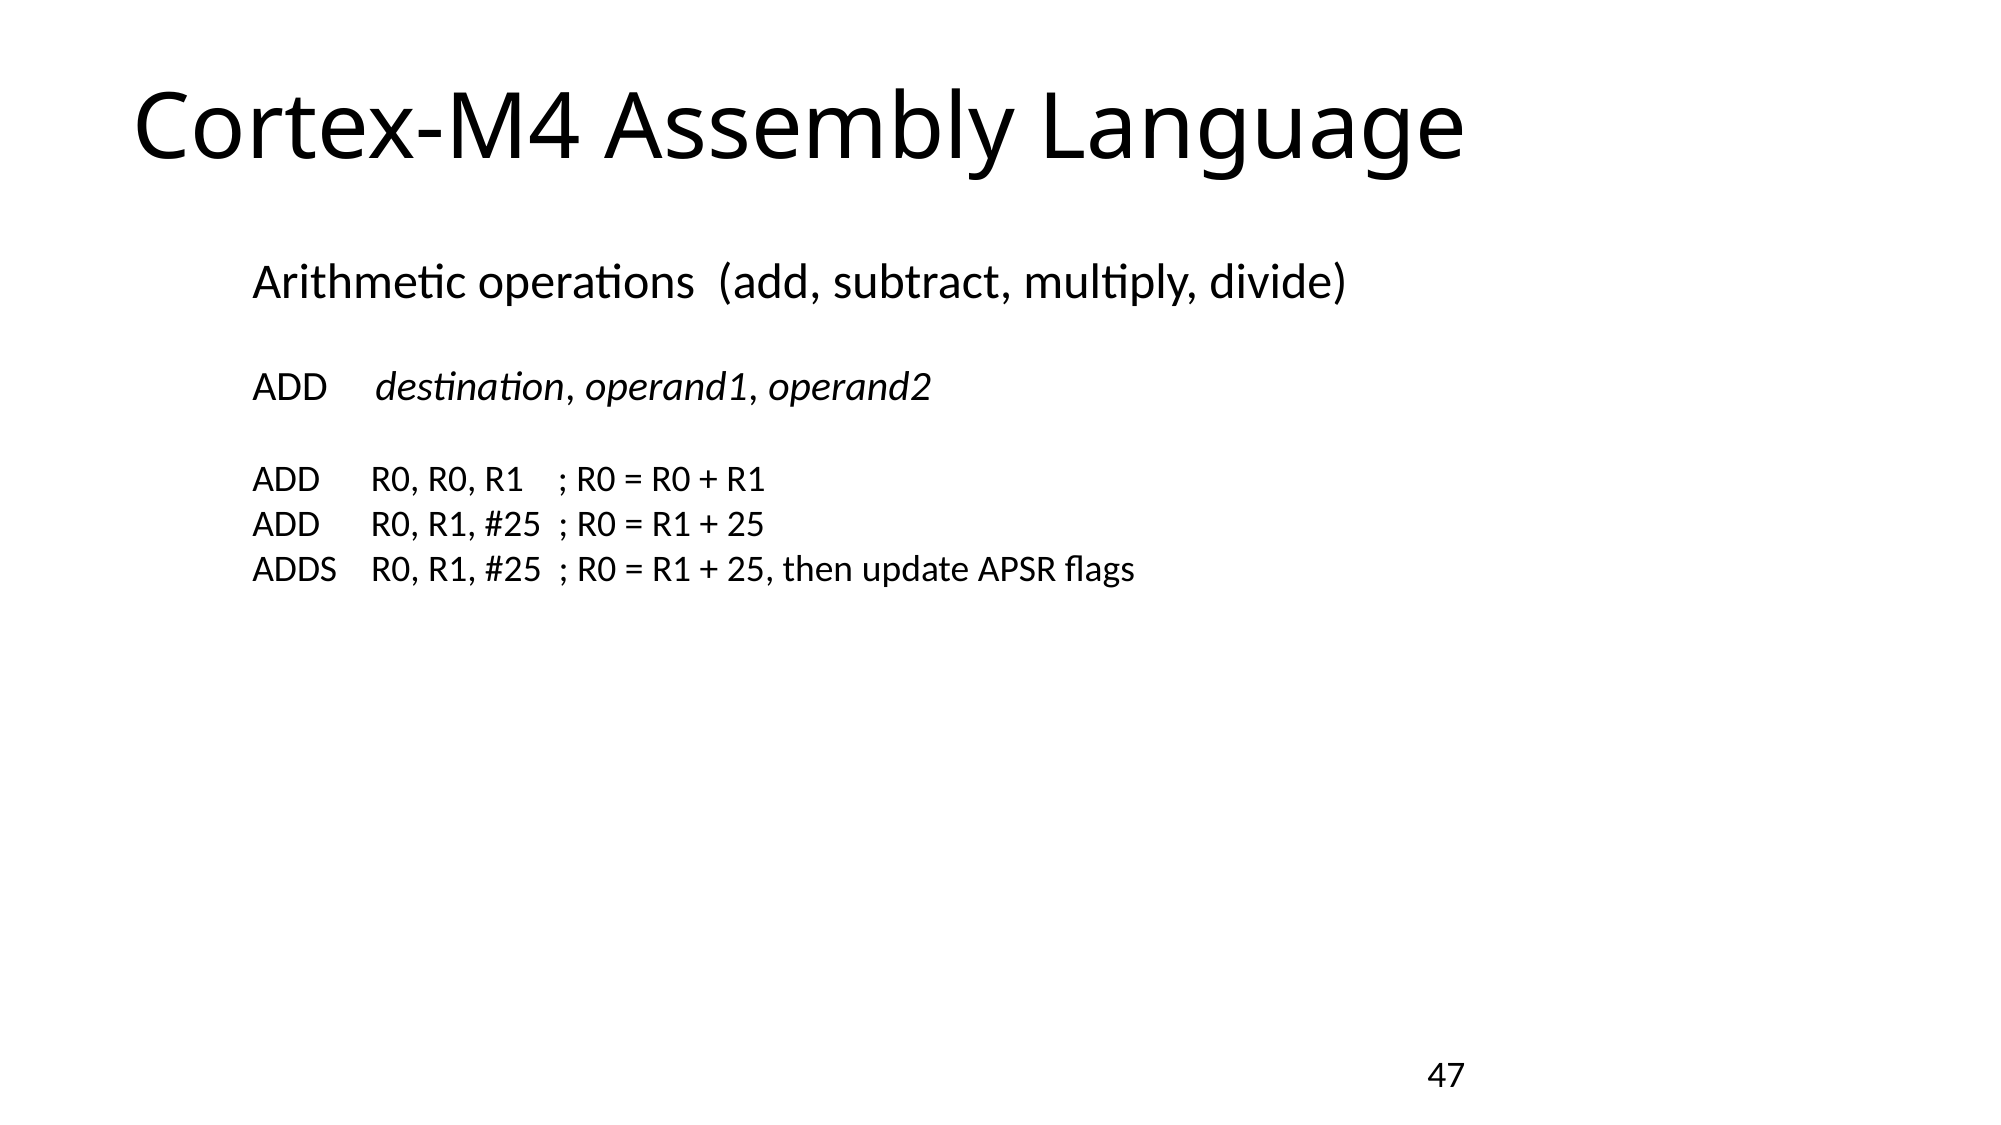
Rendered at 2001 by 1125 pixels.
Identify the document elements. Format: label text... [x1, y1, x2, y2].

text_box Arithmetic operations (add, subtract, multiply, divide) ADD destination, operand1, operand2 ADD R0, R0, R1 ; R0 = R0 + R1 ADD R0, R1, #25 ; R0 = R1 + 25 ADDS R0, R1, #25 ; R0 = R1 + 25, then update APSR flags [237, 241, 1903, 597]
slide_number <number> [1412, 1042, 1863, 1103]
text_box Cortex-M4 Assembly Language [118, 59, 1485, 184]
